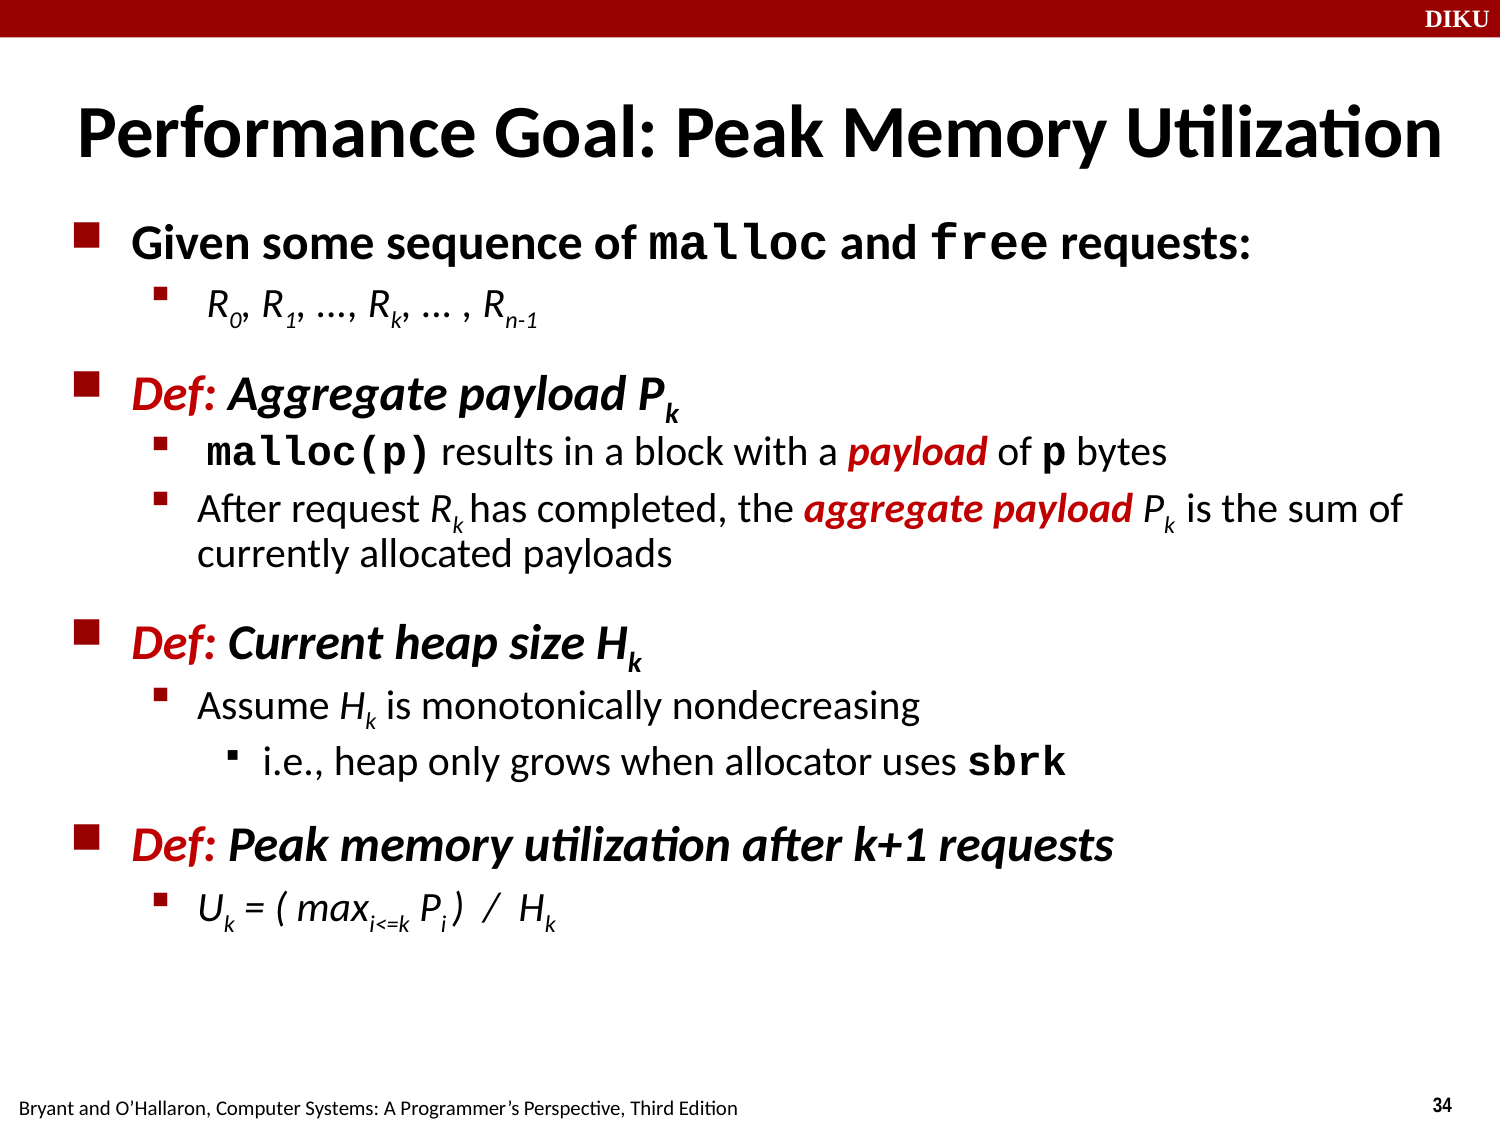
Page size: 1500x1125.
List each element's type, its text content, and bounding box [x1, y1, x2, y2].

text_box Performance Goal: Peak Memory Utilization [62, 37, 1490, 218]
text_box Given some sequence of malloc and free requests: R0, R1, ..., Rk, ... , Rn-1 Def: Aggregate payload Pk malloc(p) results in a block with a payload of p bytes After request Rk has completed, the aggregate payload Pk is the sum of currently allocated payloads Def: Current heap size Hk Assume Hk is monotonically nondecreasing i.e., heap only grows when allocator uses sbrk Def: Peak memory utilization after k+1 requests Uk = ( maxi<=k Pi ) / Hk [60, 212, 1450, 1069]
